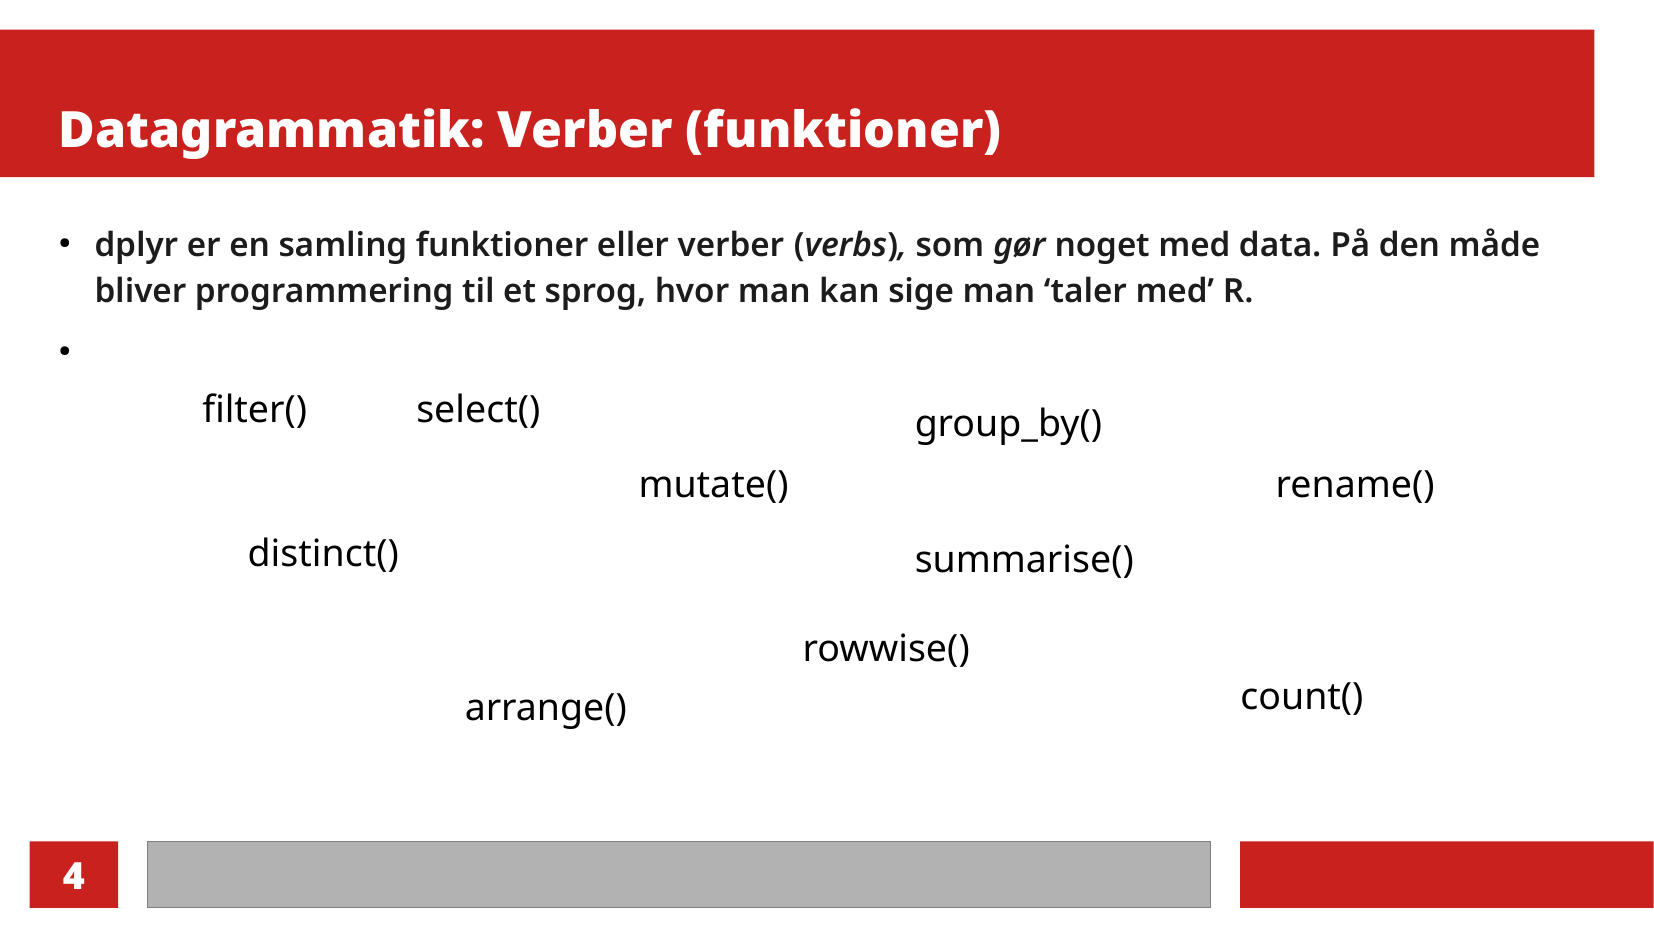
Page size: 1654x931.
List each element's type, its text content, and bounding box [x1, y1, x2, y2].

text_box rename() [1260, 450, 1434, 513]
text_box mutate() [623, 450, 789, 513]
text_box rowwise() [787, 613, 1014, 676]
list dplyr er en samling funktioner eller verber (verbs), som gør noget med data. På den måde bliver programmering til et sprog, hvor man kan sige man ‘taler med’ R. [59, 221, 1565, 338]
text_box distinct() [232, 519, 459, 582]
text_box filter() [187, 375, 314, 438]
text_box arrange() [450, 673, 623, 736]
text_box group_by() [900, 389, 1126, 452]
text_box select() [401, 375, 546, 438]
text_box count() [1225, 662, 1369, 725]
text_box summarise() [900, 525, 1126, 588]
title Datagrammatik: Verber (funktioner) [59, 44, 1595, 163]
